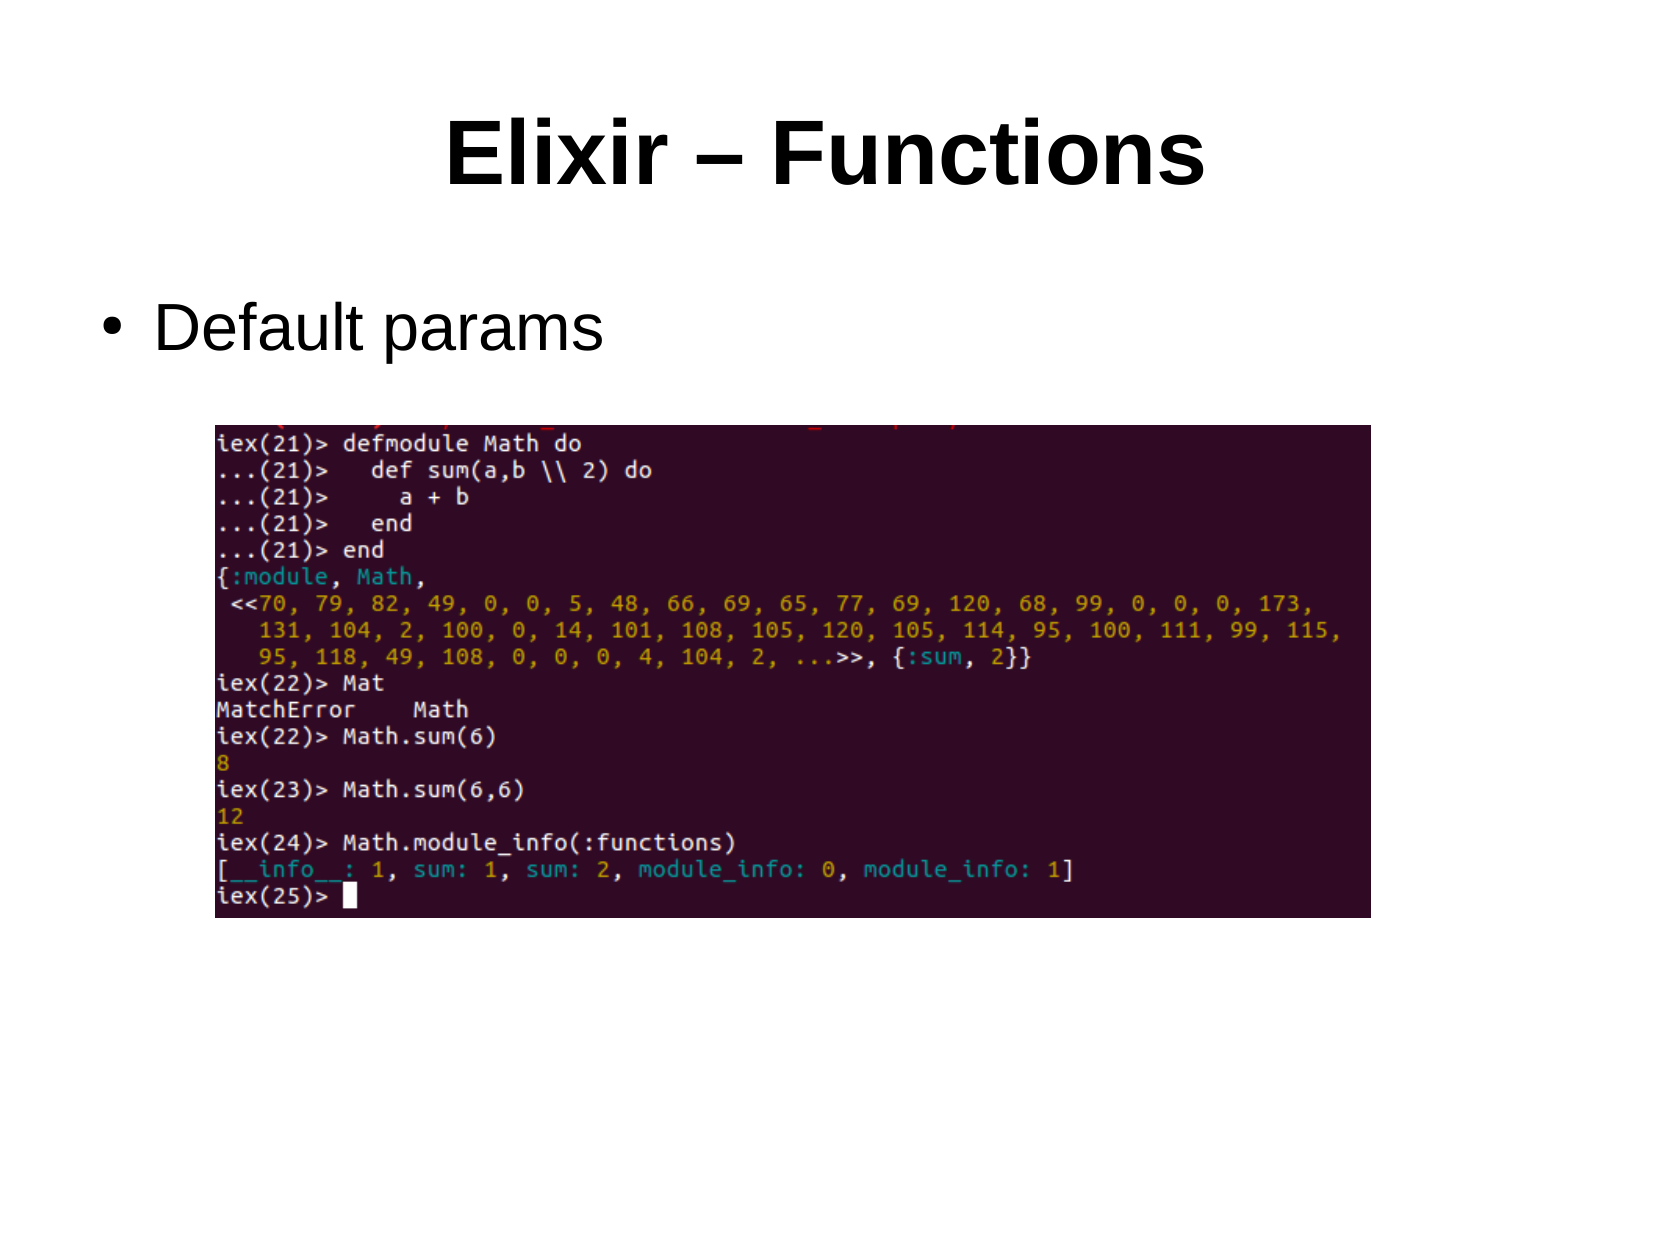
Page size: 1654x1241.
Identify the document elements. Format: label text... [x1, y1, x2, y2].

title Elixir – Functions [82, 49, 1571, 257]
picture [215, 425, 1371, 918]
list Default params [82, 290, 1571, 1010]
